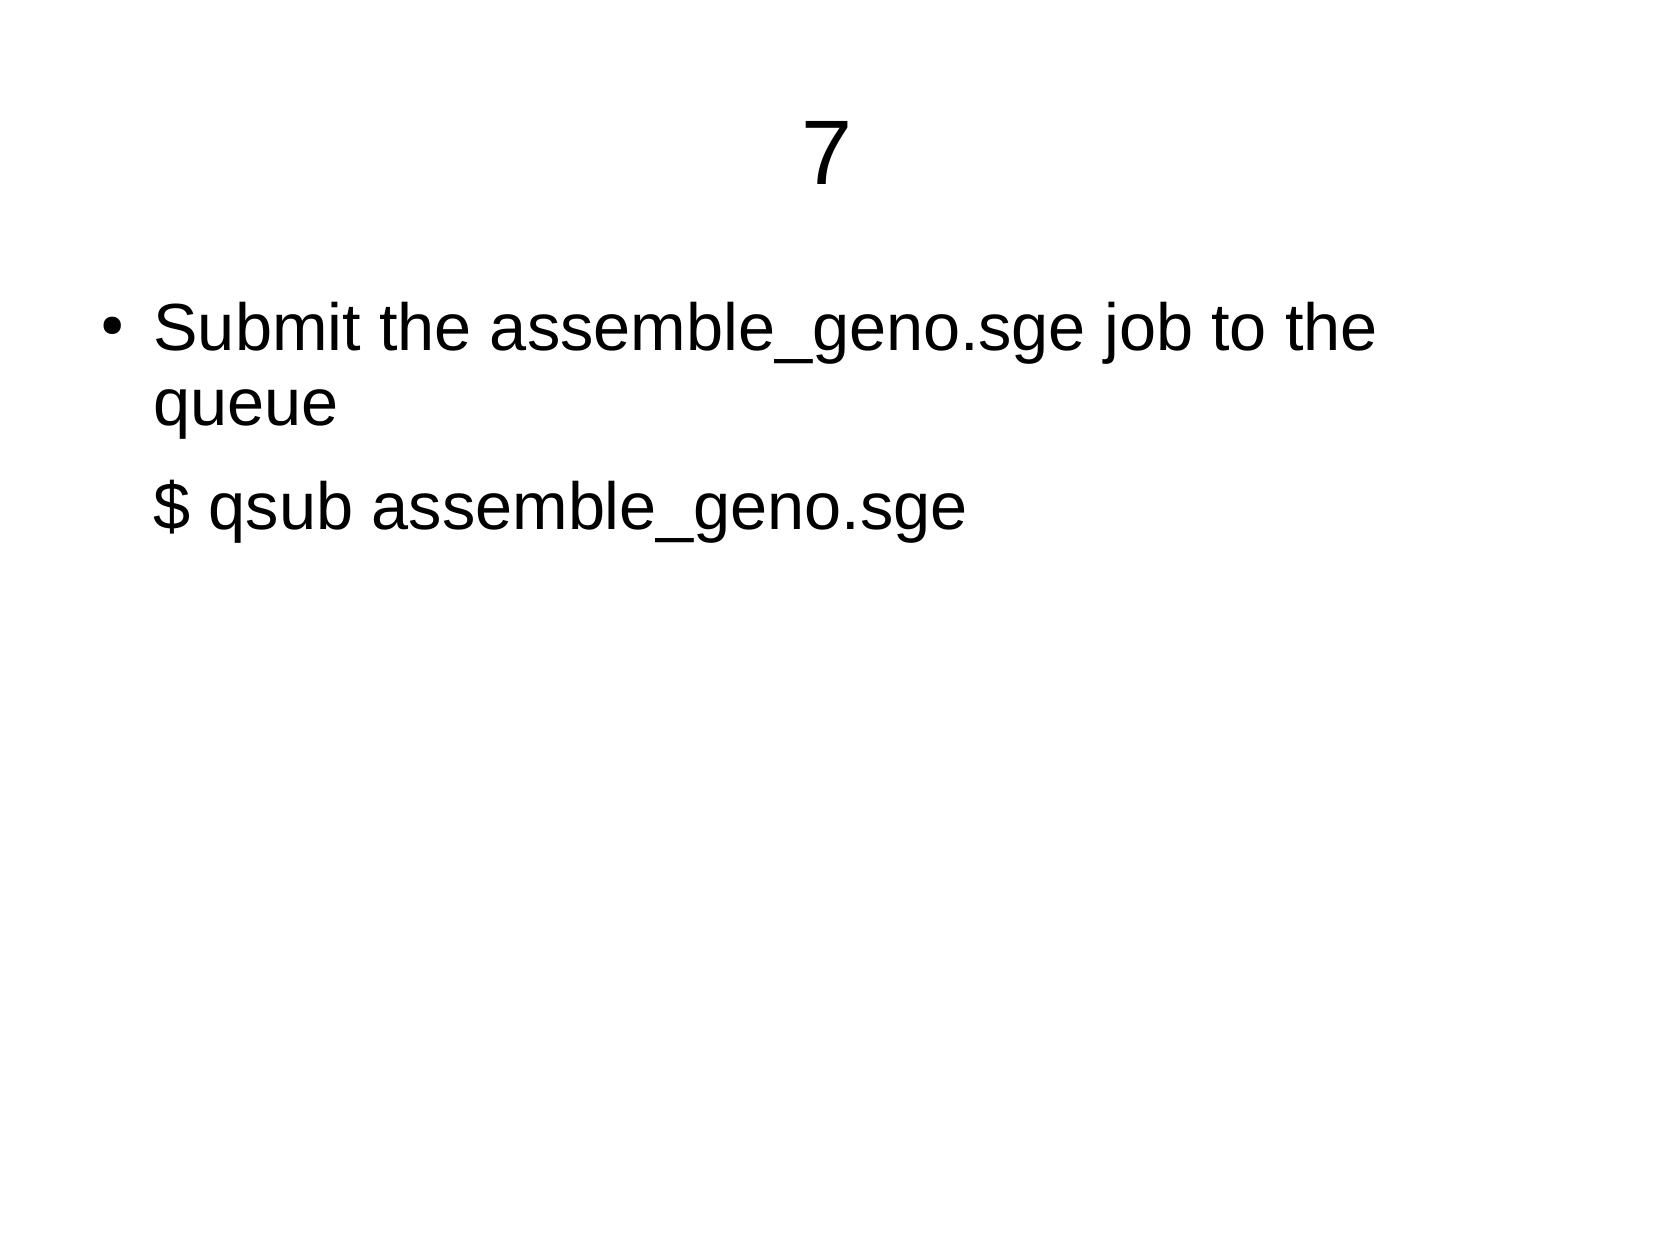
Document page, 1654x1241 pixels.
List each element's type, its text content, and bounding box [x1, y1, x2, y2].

title 7 [82, 49, 1571, 257]
list Submit the assemble_geno.sge job to the queue $ qsub assemble_geno.sge [82, 290, 1571, 1010]
